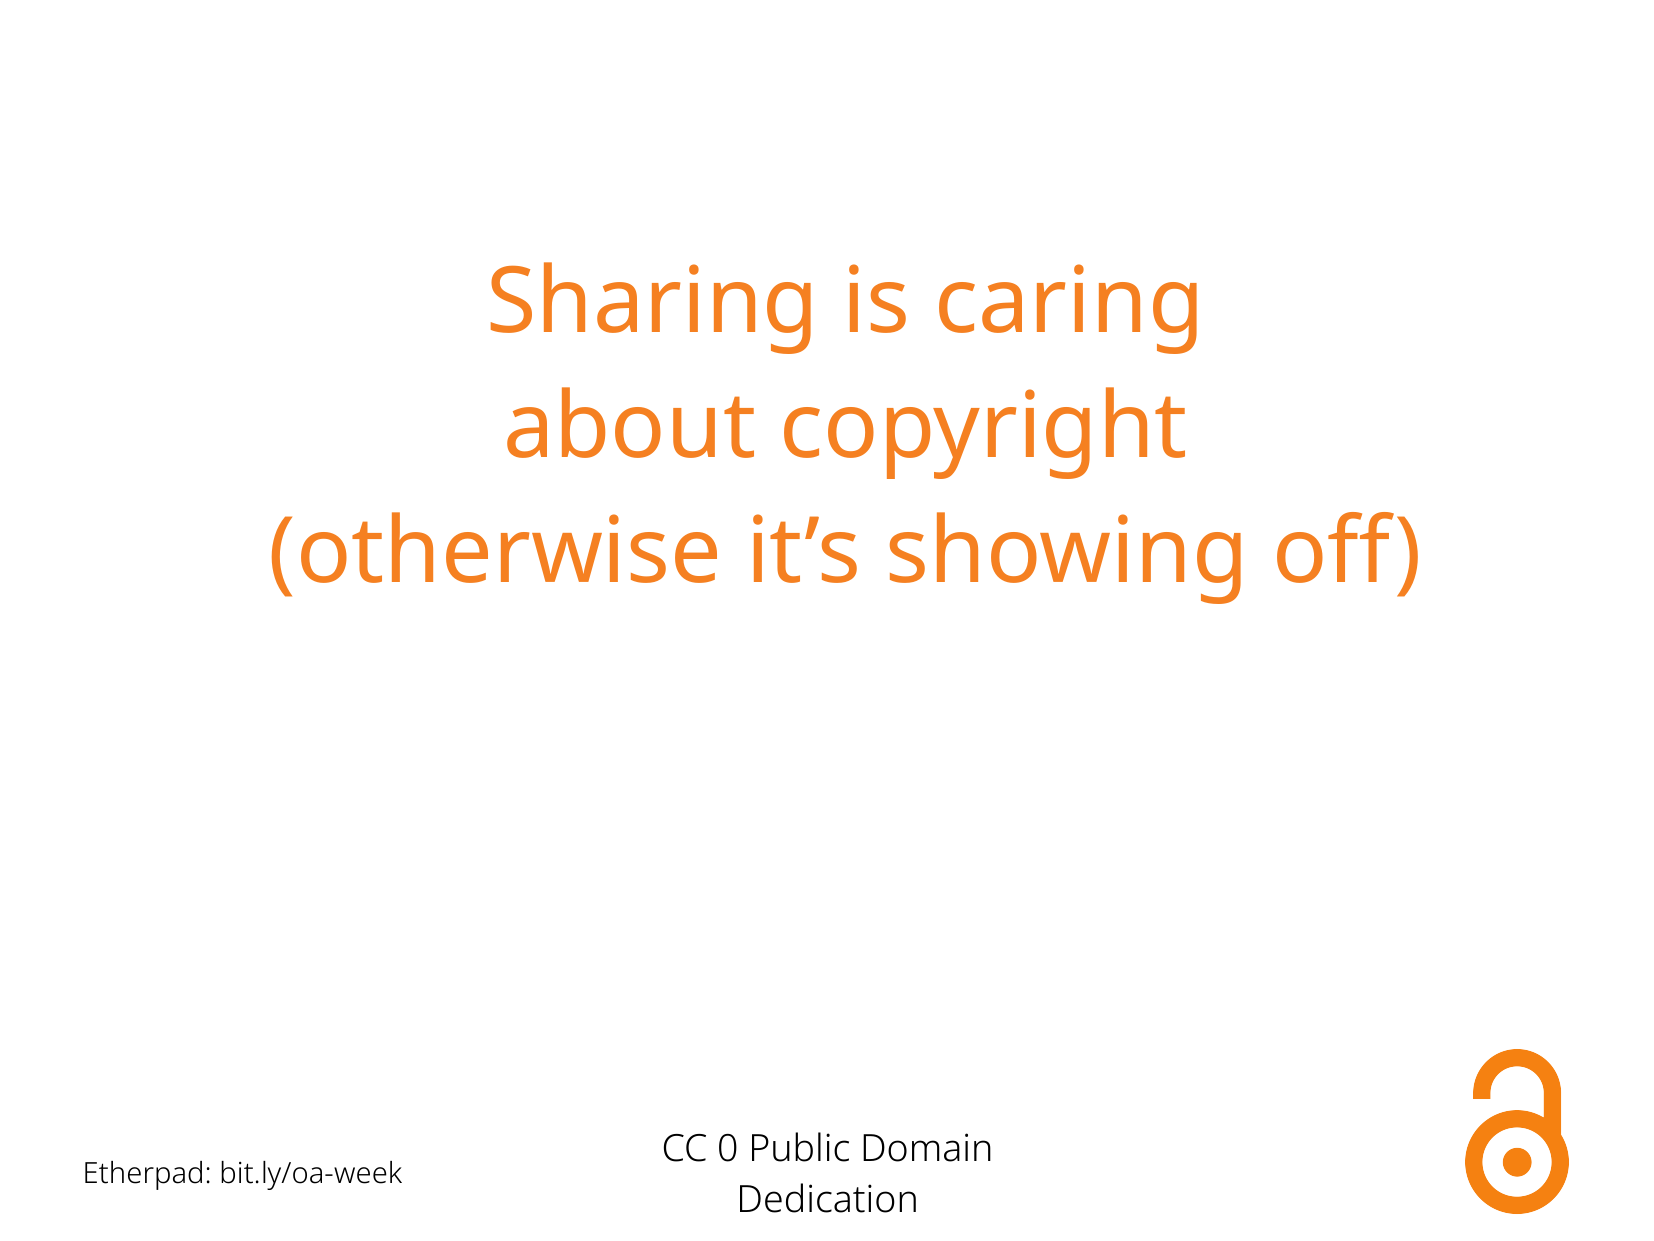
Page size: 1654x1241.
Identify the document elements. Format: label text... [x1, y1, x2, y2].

title Sharing is caring about copyright (otherwise it’s showing off) [101, 256, 1591, 587]
picture [1463, 1047, 1571, 1216]
